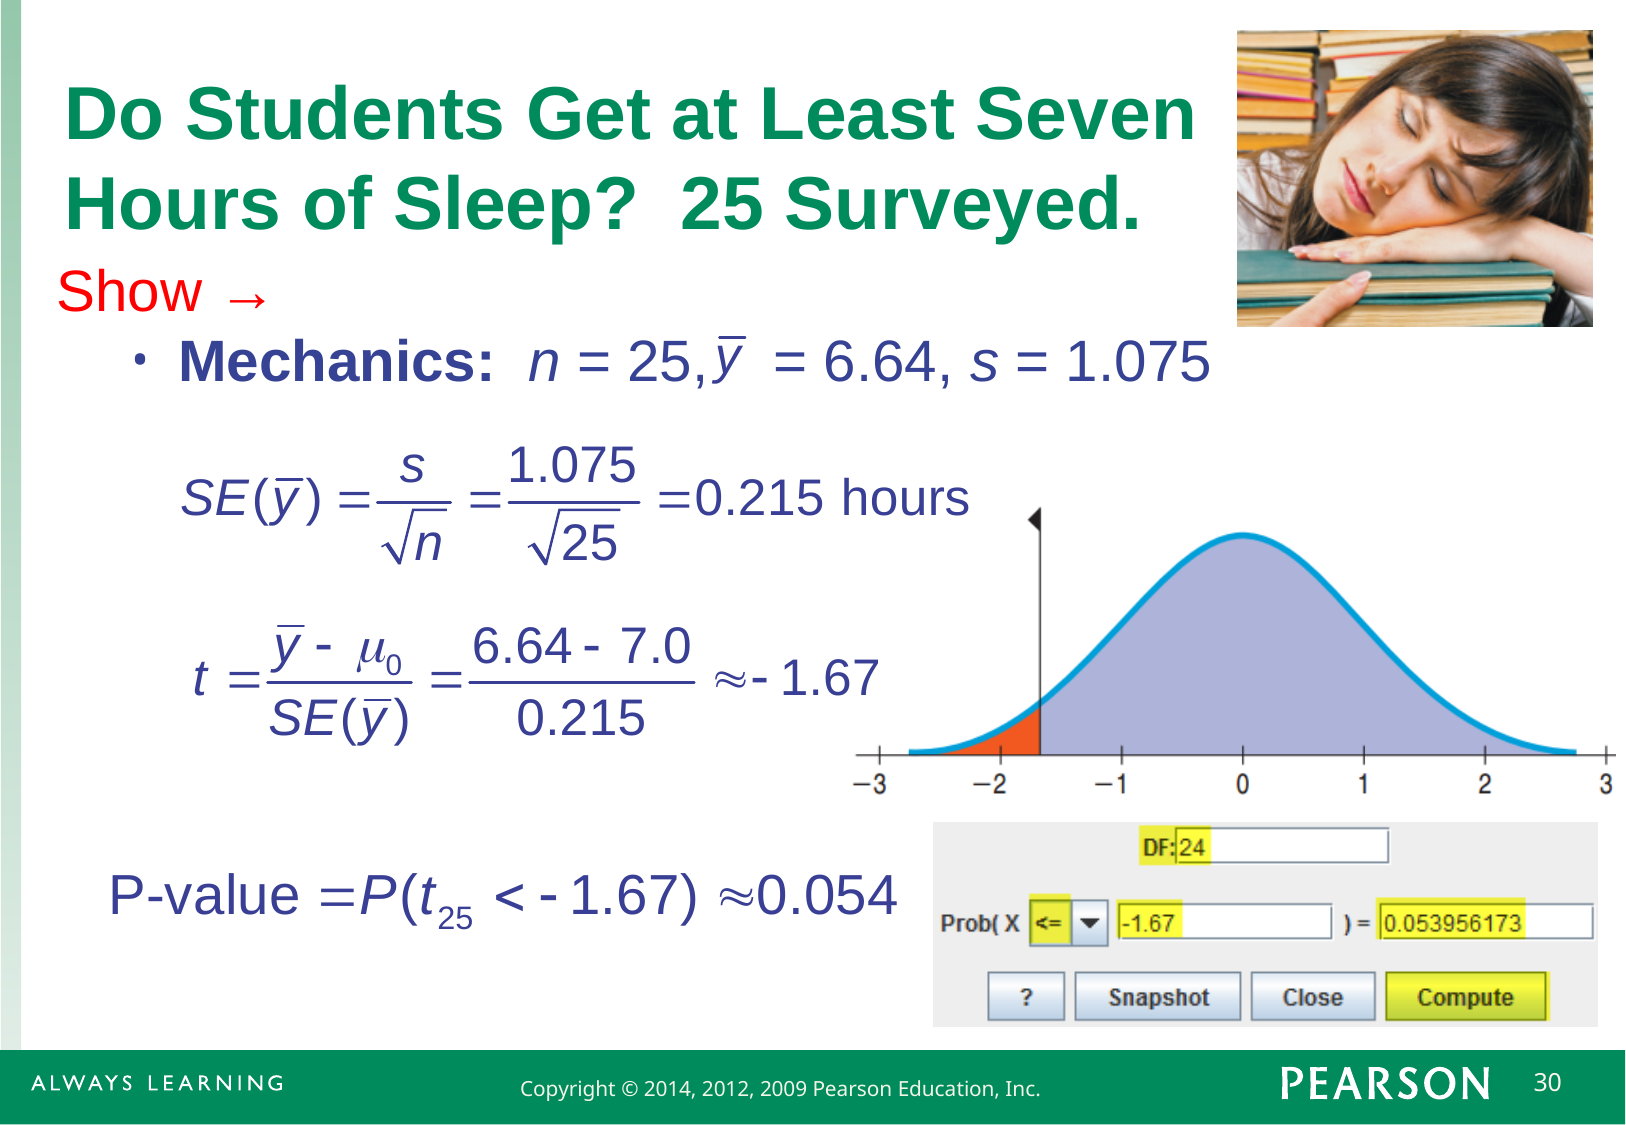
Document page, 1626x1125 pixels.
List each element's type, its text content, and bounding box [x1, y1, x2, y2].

chart [706, 326, 758, 396]
chart [103, 857, 908, 943]
chart [186, 609, 892, 756]
picture [851, 503, 1616, 799]
picture [933, 822, 1598, 1027]
list Show → Mechanics: n = 25, = 6.64, s = 1.075 [56, 253, 1557, 1059]
title Do Students Get at Least Seven Hours of Sleep? 25 Surveyed. [64, 64, 1237, 213]
chart [174, 433, 979, 576]
picture [1237, 30, 1593, 327]
